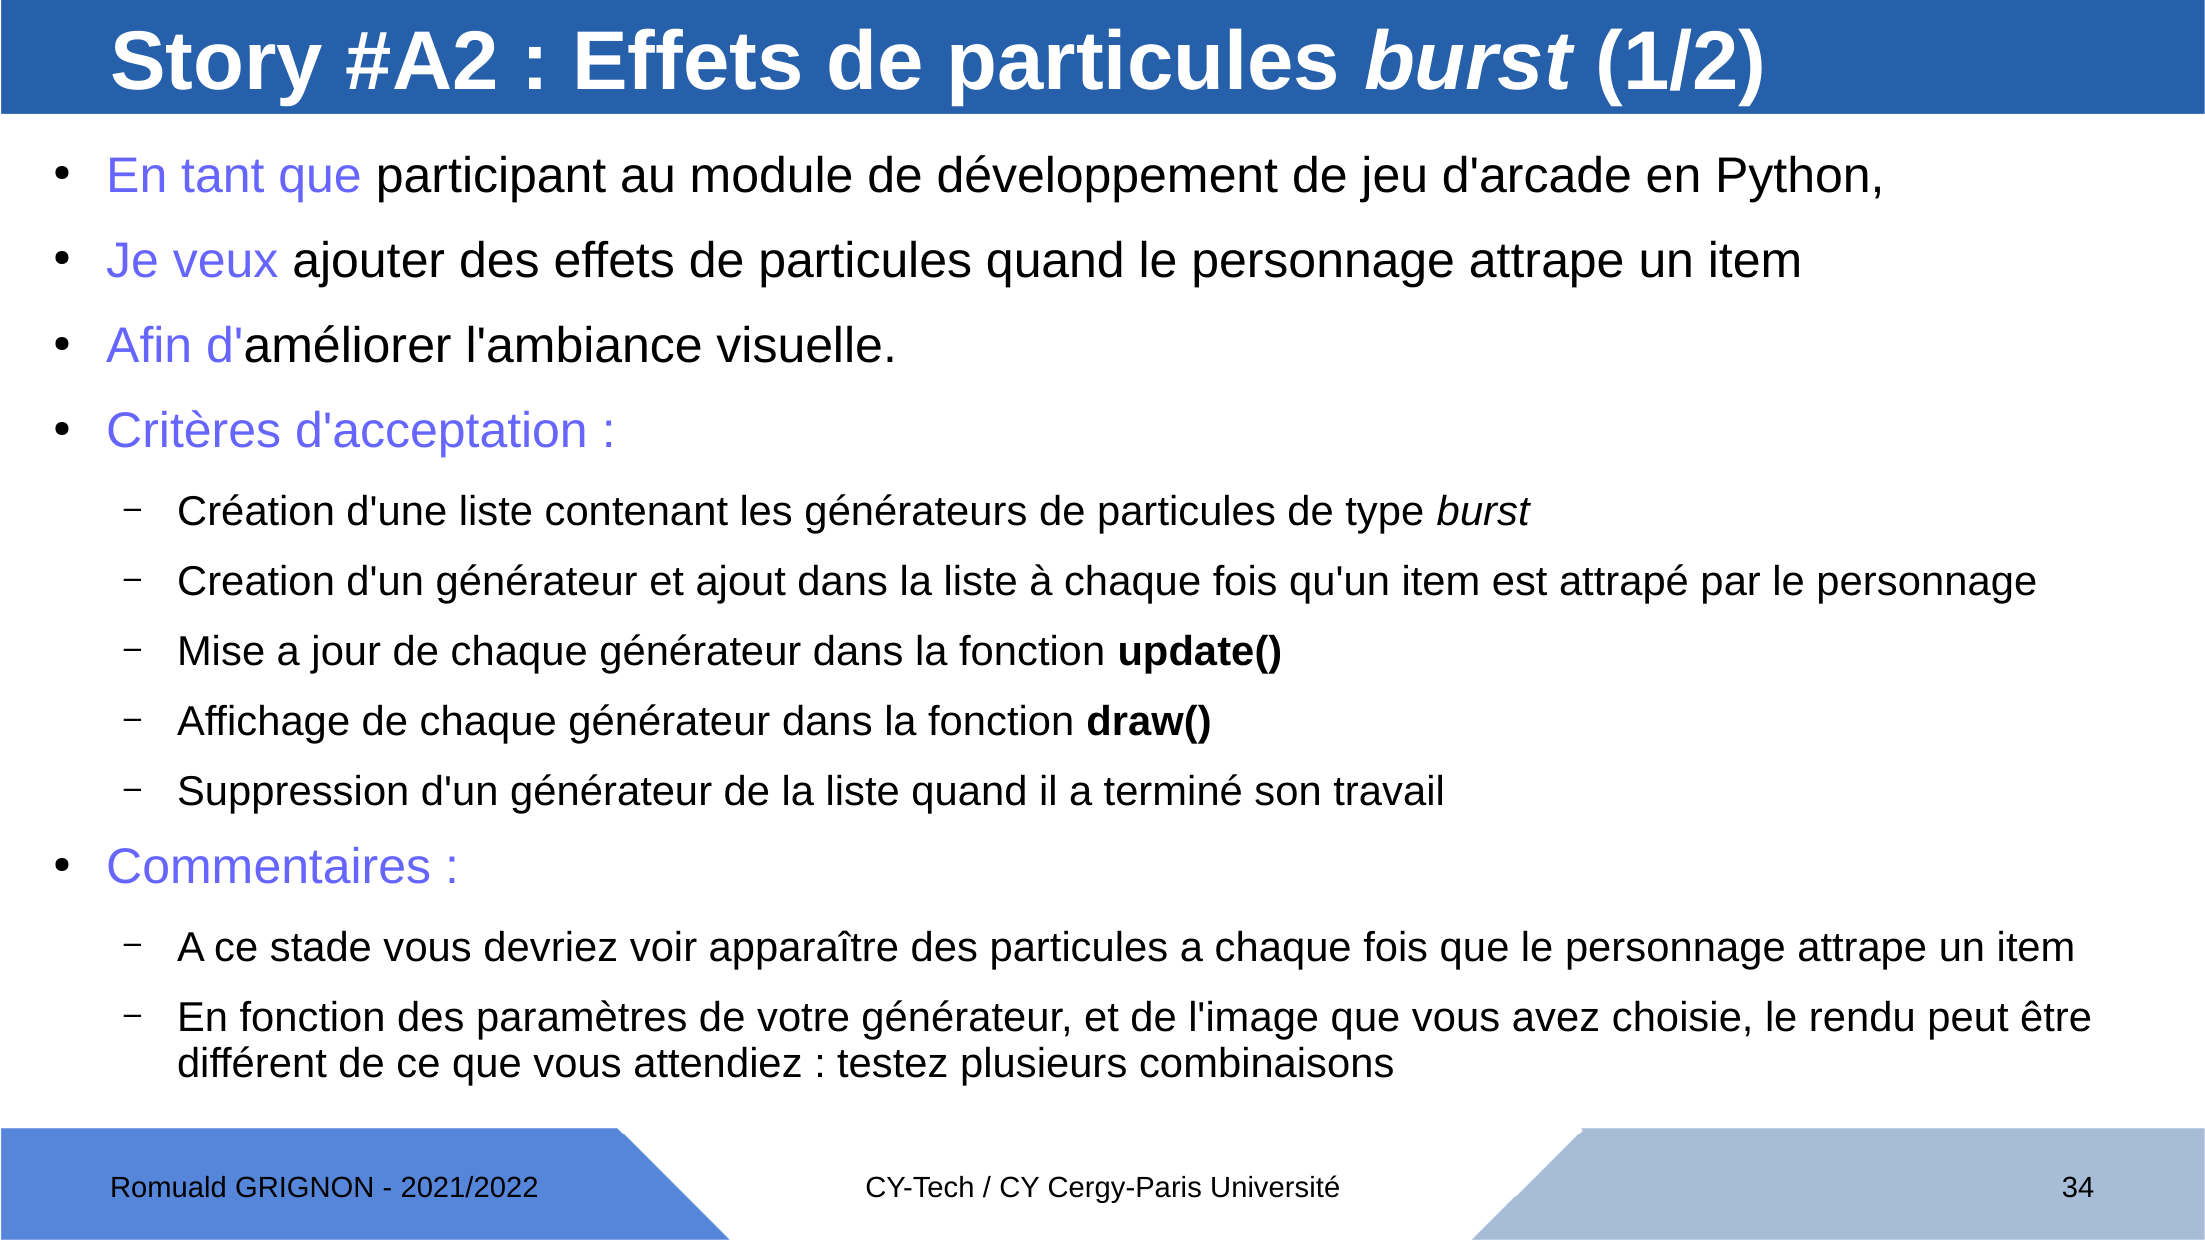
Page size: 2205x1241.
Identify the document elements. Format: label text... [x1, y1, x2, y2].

picture [0, 0, 2205, 1241]
list En tant que participant au module de développement de jeu d'arcade en Python, Je veux ajouter des effets de particules quand le personnage attrape un item Afin d'améliorer l'ambiance visuelle. Critères d'acceptation : Création d'une liste contenant les générateurs de particules de type burst Creation d'un générateur et ajout dans la liste à chaque fois qu'un item est attrapé par le personnage Mise a jour de chaque générateur dans la fonction update() Affichage de chaque générateur dans la fonction draw() Suppression d'un générateur de la liste quand il a terminé son travail Commentaires : A ce stade vous devriez voir apparaître des particules a chaque fois que le personnage attrape un item En fonction des paramètres de votre générateur, et de l'image que vous avez choisie, le rendu peut être différent de ce que vous attendiez : testez plusieurs combinaisons [35, 217, 2186, 1091]
title Story #A2 : Effets de particules burst (1/2) [110, 49, 2095, 217]
